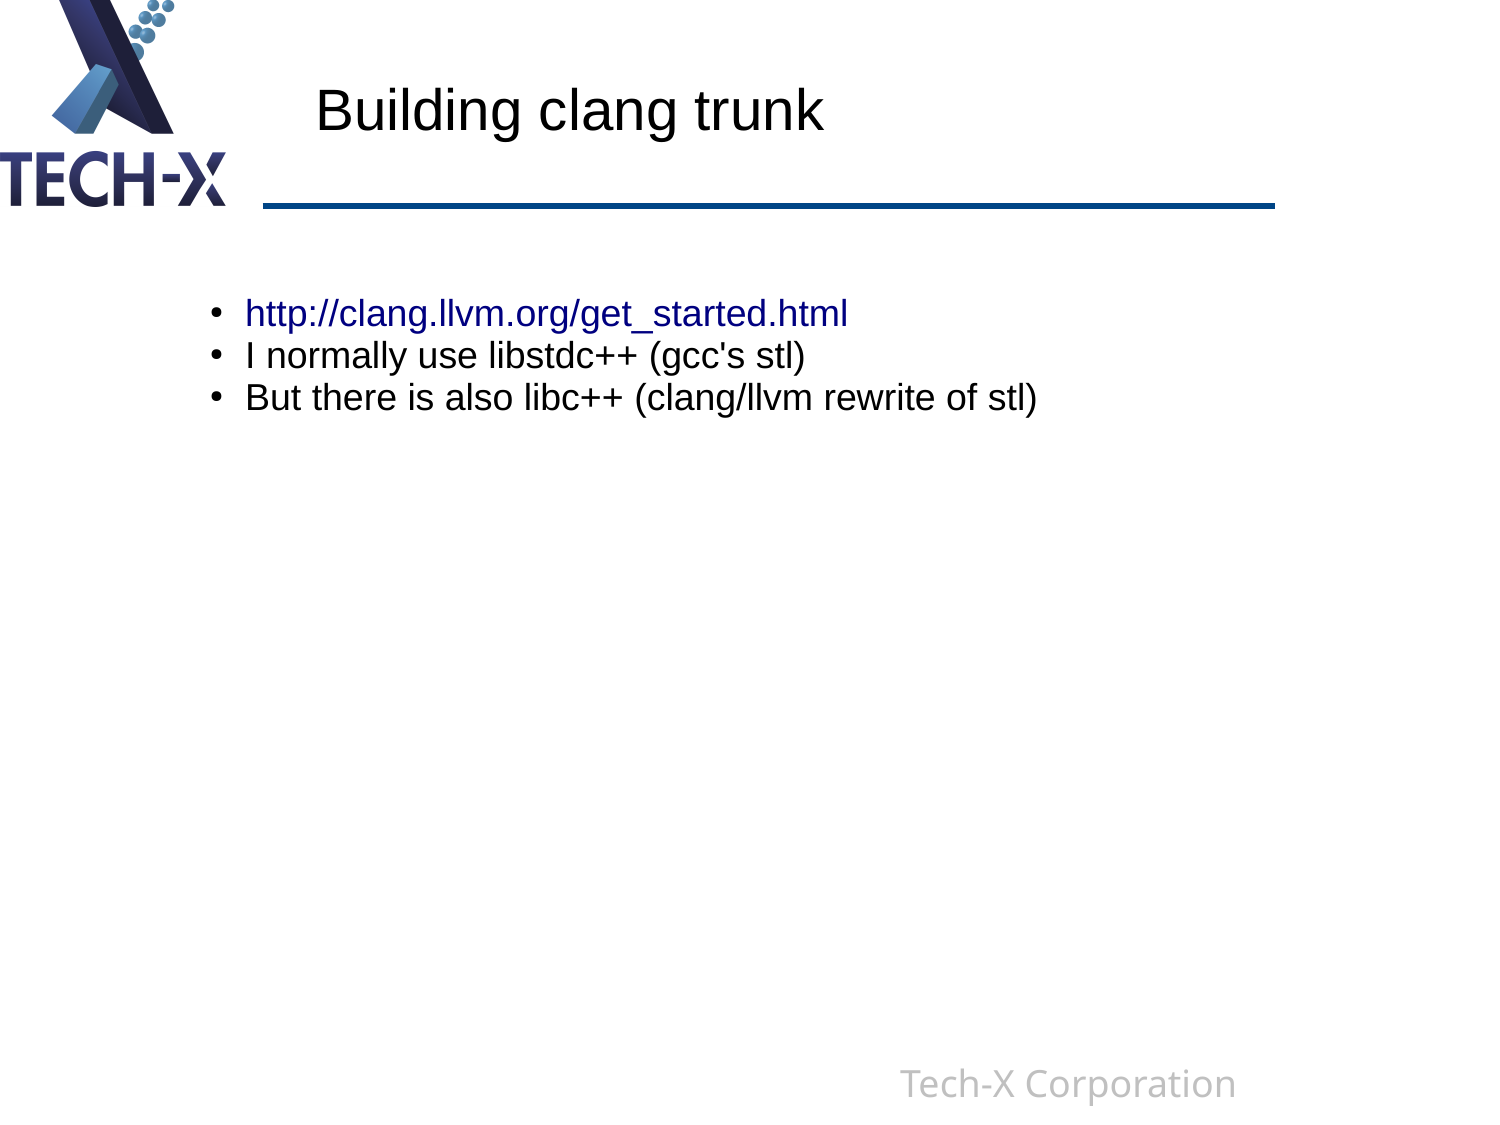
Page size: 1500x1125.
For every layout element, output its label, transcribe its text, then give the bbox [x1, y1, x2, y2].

picture [0, 0, 226, 207]
text_box Building clang trunk [300, 70, 841, 150]
text_box http://clang.llvm.org/get_started.html I normally use libstdc++ (gcc's stl) But there is also libc++ (clang/llvm rewrite of stl) [195, 285, 1291, 426]
